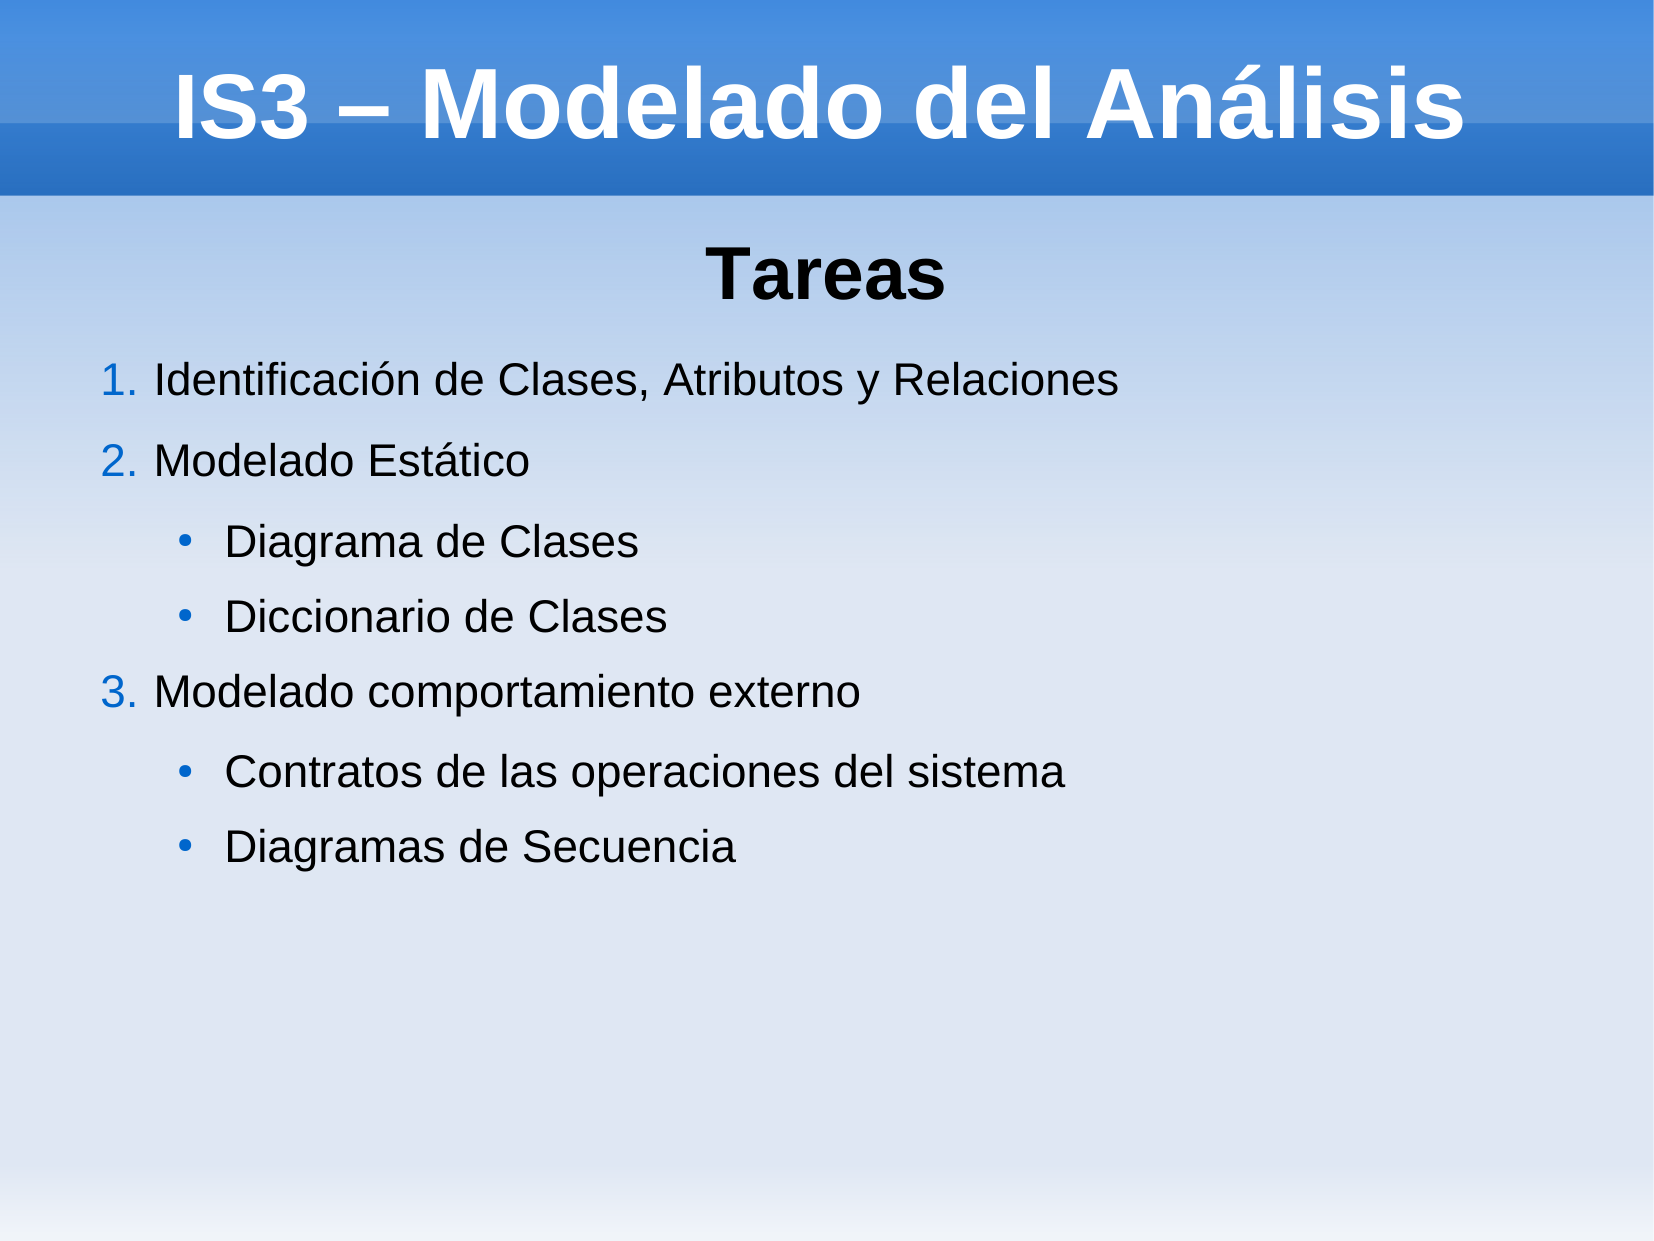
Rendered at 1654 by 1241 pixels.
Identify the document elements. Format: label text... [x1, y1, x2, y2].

picture [0, 0, 1654, 1241]
list Identificación de Clases, Atributos y Relaciones Modelado Estático Diagrama de Clases Diccionario de Clases Modelado comportamiento externo Contratos de las operaciones del sistema Diagramas de Secuencia [82, 354, 1565, 1136]
title IS3 – Modelado del Análisis [76, 0, 1565, 208]
text_box Tareas [59, 224, 1595, 324]
